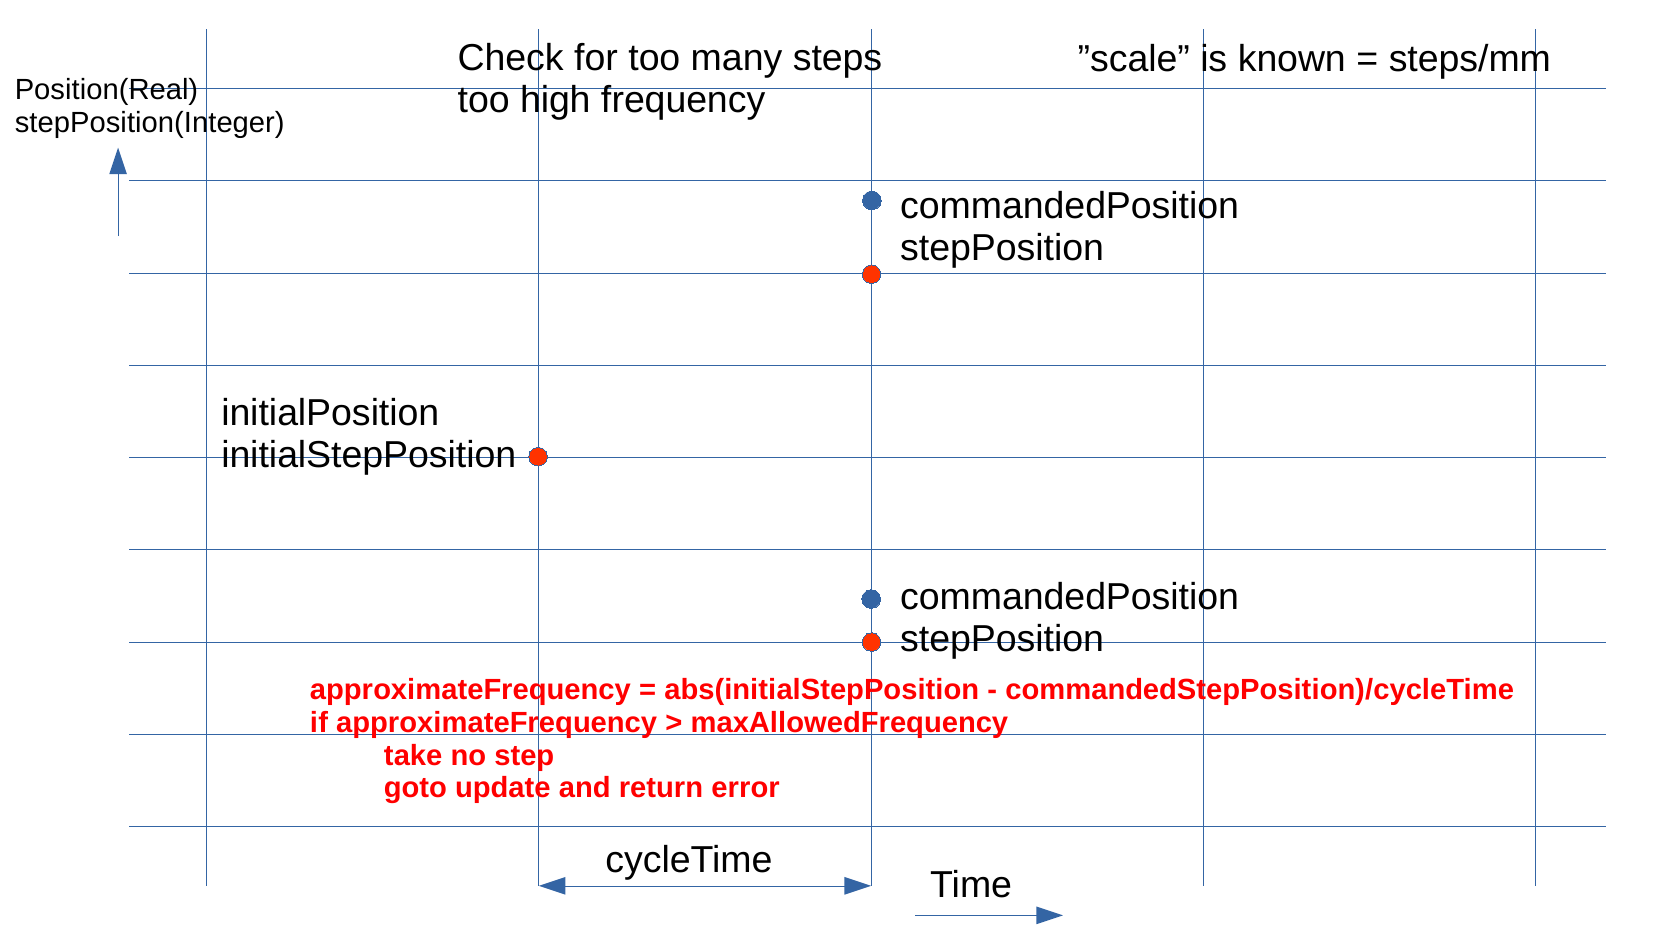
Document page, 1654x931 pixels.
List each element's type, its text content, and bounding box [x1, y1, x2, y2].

text_box [862, 190, 882, 210]
text_box Position(Real) stepPosition(Integer) [0, 65, 325, 207]
text_box [861, 589, 881, 609]
text_box initialPosition initialStepPosition [206, 383, 591, 525]
text_box commandedPosition stepPosition [885, 177, 1654, 318]
text_box Check for too many steps too high frequency [442, 29, 1004, 129]
text_box ”scale” is known = steps/mm [1062, 29, 1625, 129]
text_box commandedPosition stepPosition [885, 567, 1654, 709]
text_box [862, 632, 881, 652]
text_box approximateFrequency = abs(initialStepPosition - commandedStepPosition)/cycleTime if approximateFrequency > maxAllowedFrequency take no step goto update and return error [295, 665, 1595, 931]
text_box [862, 264, 881, 284]
